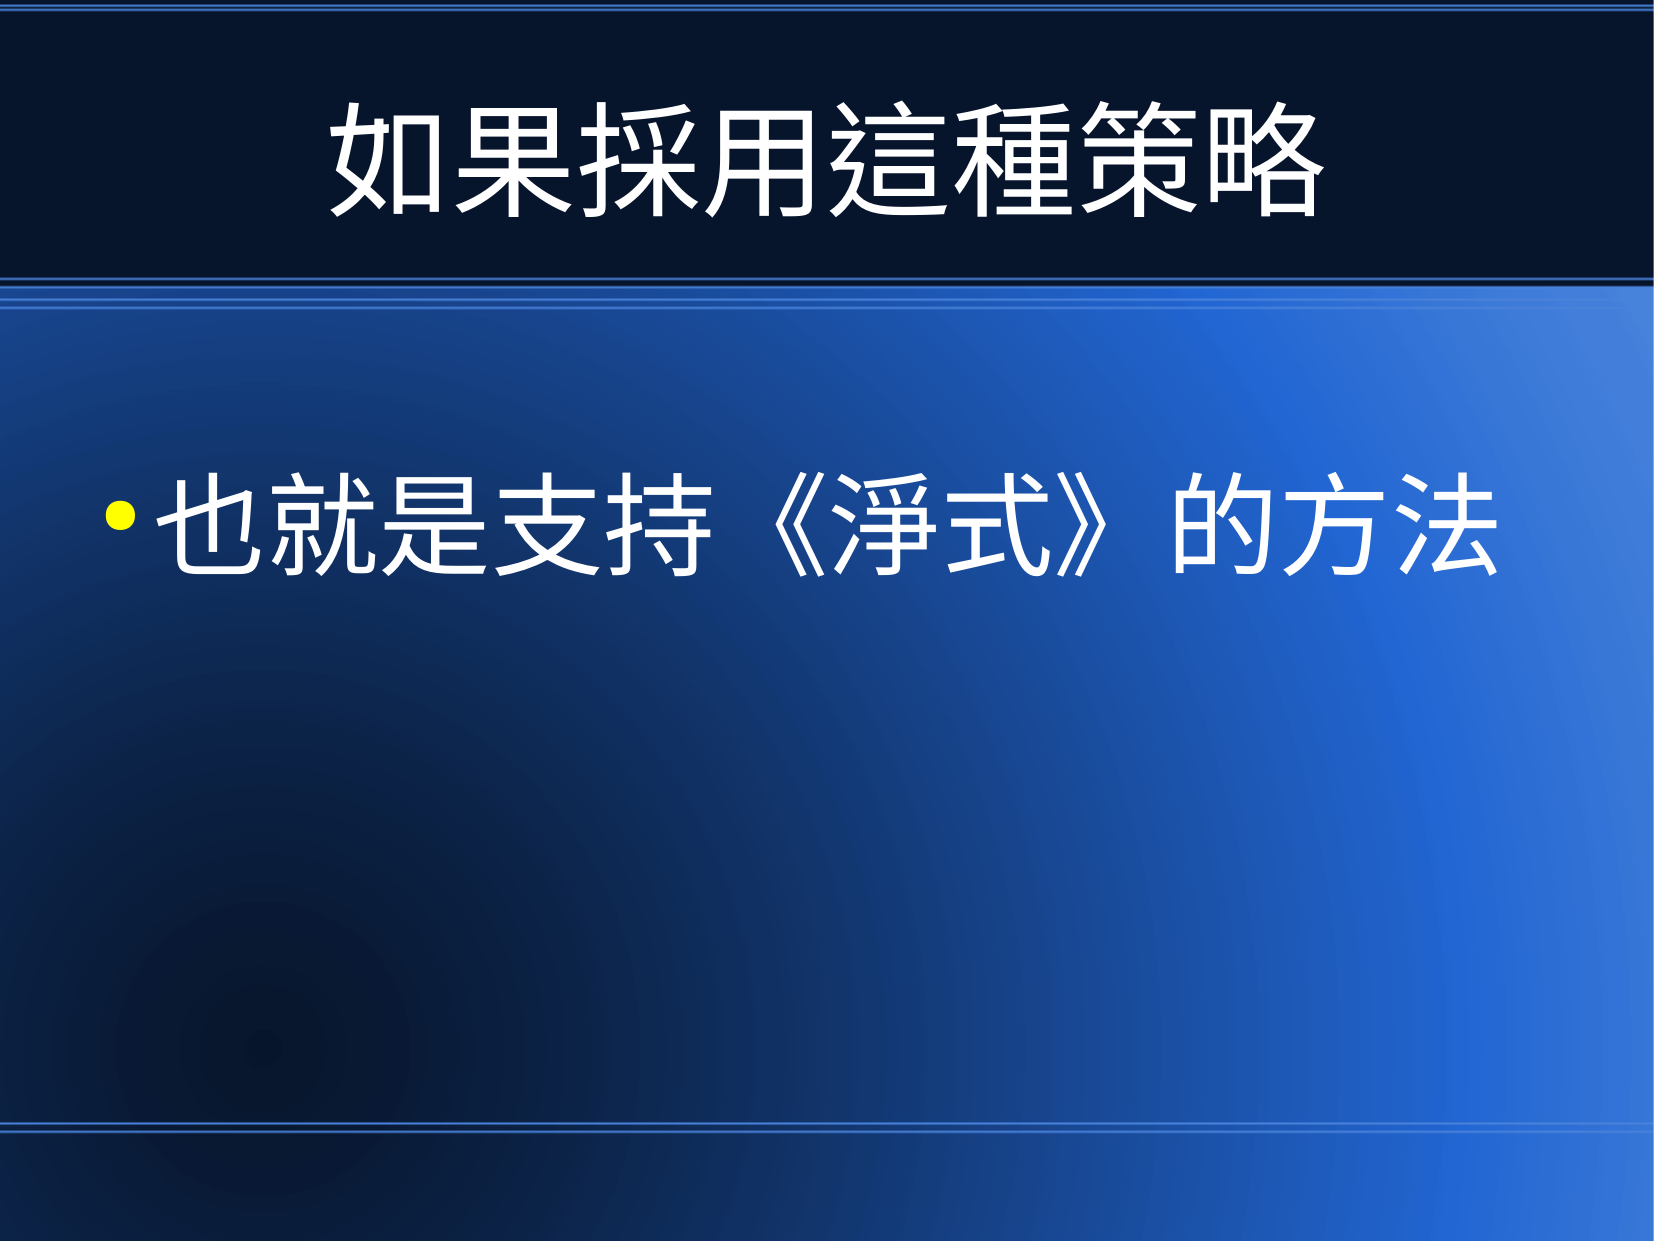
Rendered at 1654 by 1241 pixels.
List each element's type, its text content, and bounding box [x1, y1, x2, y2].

list 也就是支持《淨式》的方法 [82, 355, 1571, 1241]
title 如果採用這種策略 [82, 49, 1571, 257]
picture [0, 0, 1654, 1241]
